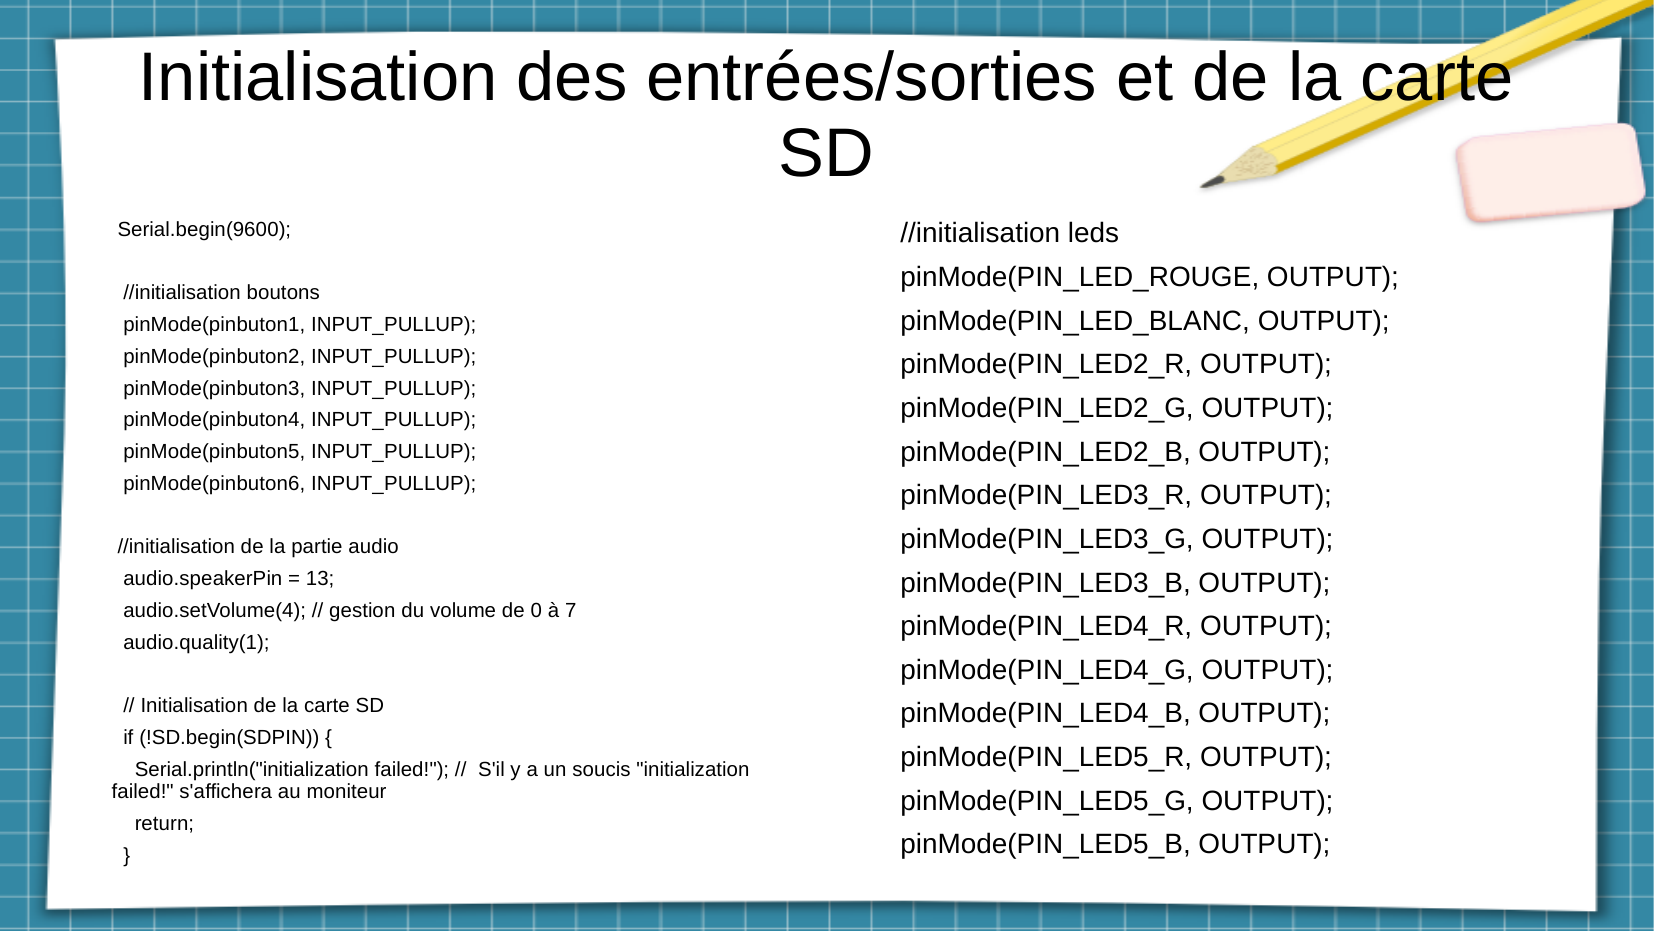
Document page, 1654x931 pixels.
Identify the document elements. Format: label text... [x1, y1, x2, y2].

list //initialisation leds pinMode(PIN_LED_ROUGE, OUTPUT); pinMode(PIN_LED_BLANC, OUTPUT); pinMode(PIN_LED2_R, OUTPUT); pinMode(PIN_LED2_G, OUTPUT); pinMode(PIN_LED2_B, OUTPUT); pinMode(PIN_LED3_R, OUTPUT); pinMode(PIN_LED3_G, OUTPUT); pinMode(PIN_LED3_B, OUTPUT); pinMode(PIN_LED4_R, OUTPUT); pinMode(PIN_LED4_G, OUTPUT); pinMode(PIN_LED4_B, OUTPUT); pinMode(PIN_LED5_R, OUTPUT); pinMode(PIN_LED5_G, OUTPUT); pinMode(PIN_LED5_B, OUTPUT); [845, 217, 1572, 863]
picture [0, 0, 1654, 931]
list Serial.begin(9600); //initialisation boutons pinMode(pinbuton1, INPUT_PULLUP); pinMode(pinbuton2, INPUT_PULLUP); pinMode(pinbuton3, INPUT_PULLUP); pinMode(pinbuton4, INPUT_PULLUP); pinMode(pinbuton5, INPUT_PULLUP); pinMode(pinbuton6, INPUT_PULLUP); //initialisation de la partie audio audio.speakerPin = 13; audio.setVolume(4); // gestion du volume de 0 à 7 audio.quality(1); // Initialisation de la carte SD if (!SD.begin(SDPIN)) { Serial.println("initialization failed!"); // S'il y a un soucis "initialization failed!" s'affichera au moniteur return; } [82, 217, 809, 875]
title Initialisation des entrées/sorties et de la carte SD [82, 37, 1571, 193]
